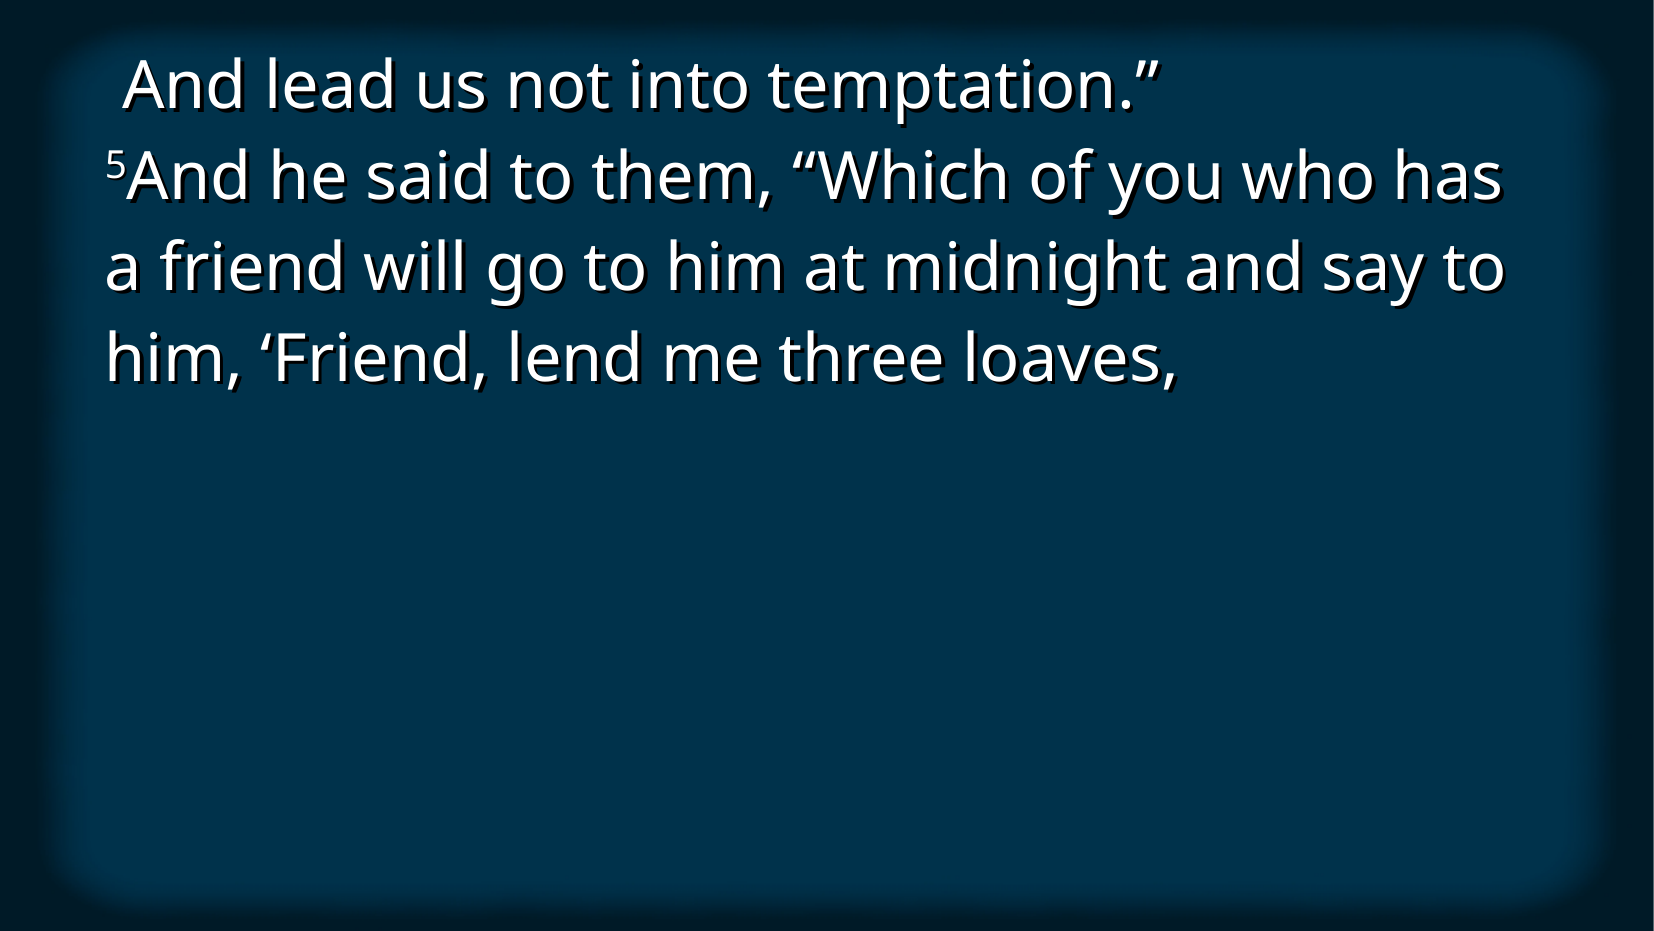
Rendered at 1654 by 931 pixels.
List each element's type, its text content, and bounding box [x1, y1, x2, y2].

picture [0, 0, 1654, 931]
text_box And lead us not into temptation.” 5And he said to them, “Which of you who has a friend will go to him at midnight and say to him, ‘Friend, lend me three loaves, [90, 30, 1561, 400]
